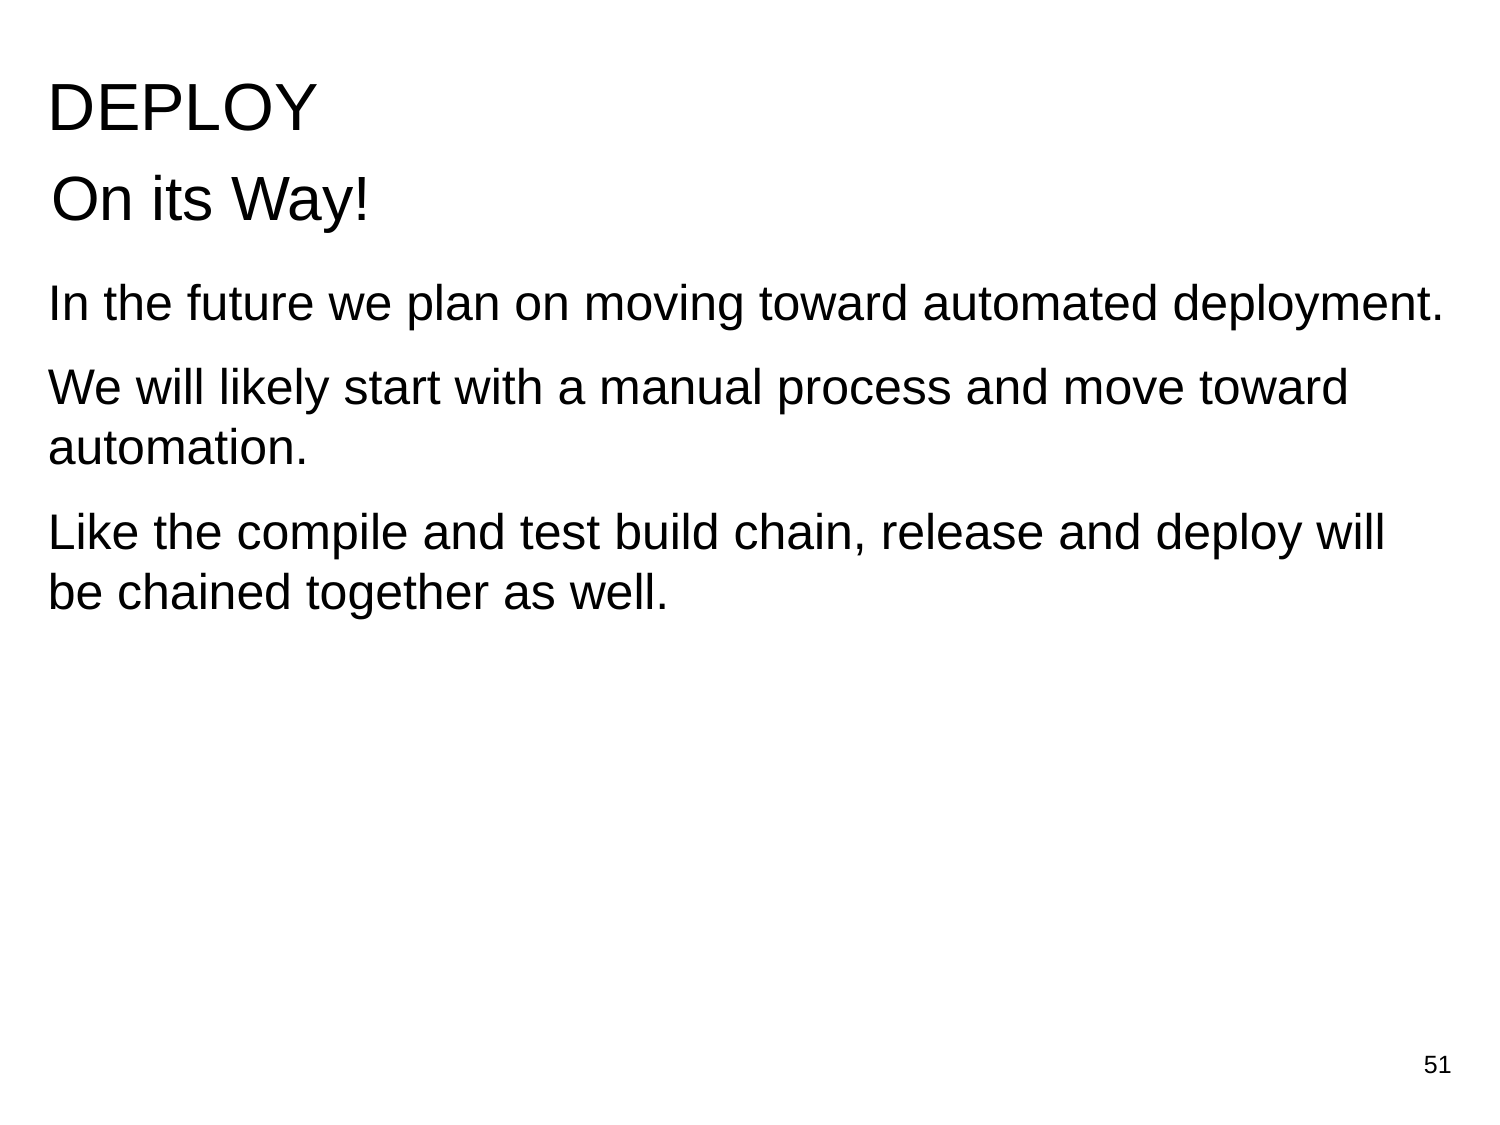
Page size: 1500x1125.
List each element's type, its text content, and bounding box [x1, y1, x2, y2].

title Deploy [48, 57, 1452, 150]
list In the future we plan on moving toward automated deployment. We will likely start with a manual process and move toward automation. Like the compile and test build chain, release and deploy will be chained together as well. [48, 262, 1452, 1021]
slide_number <number> [1325, 1047, 1452, 1080]
list On its Way! [48, 150, 1452, 241]
